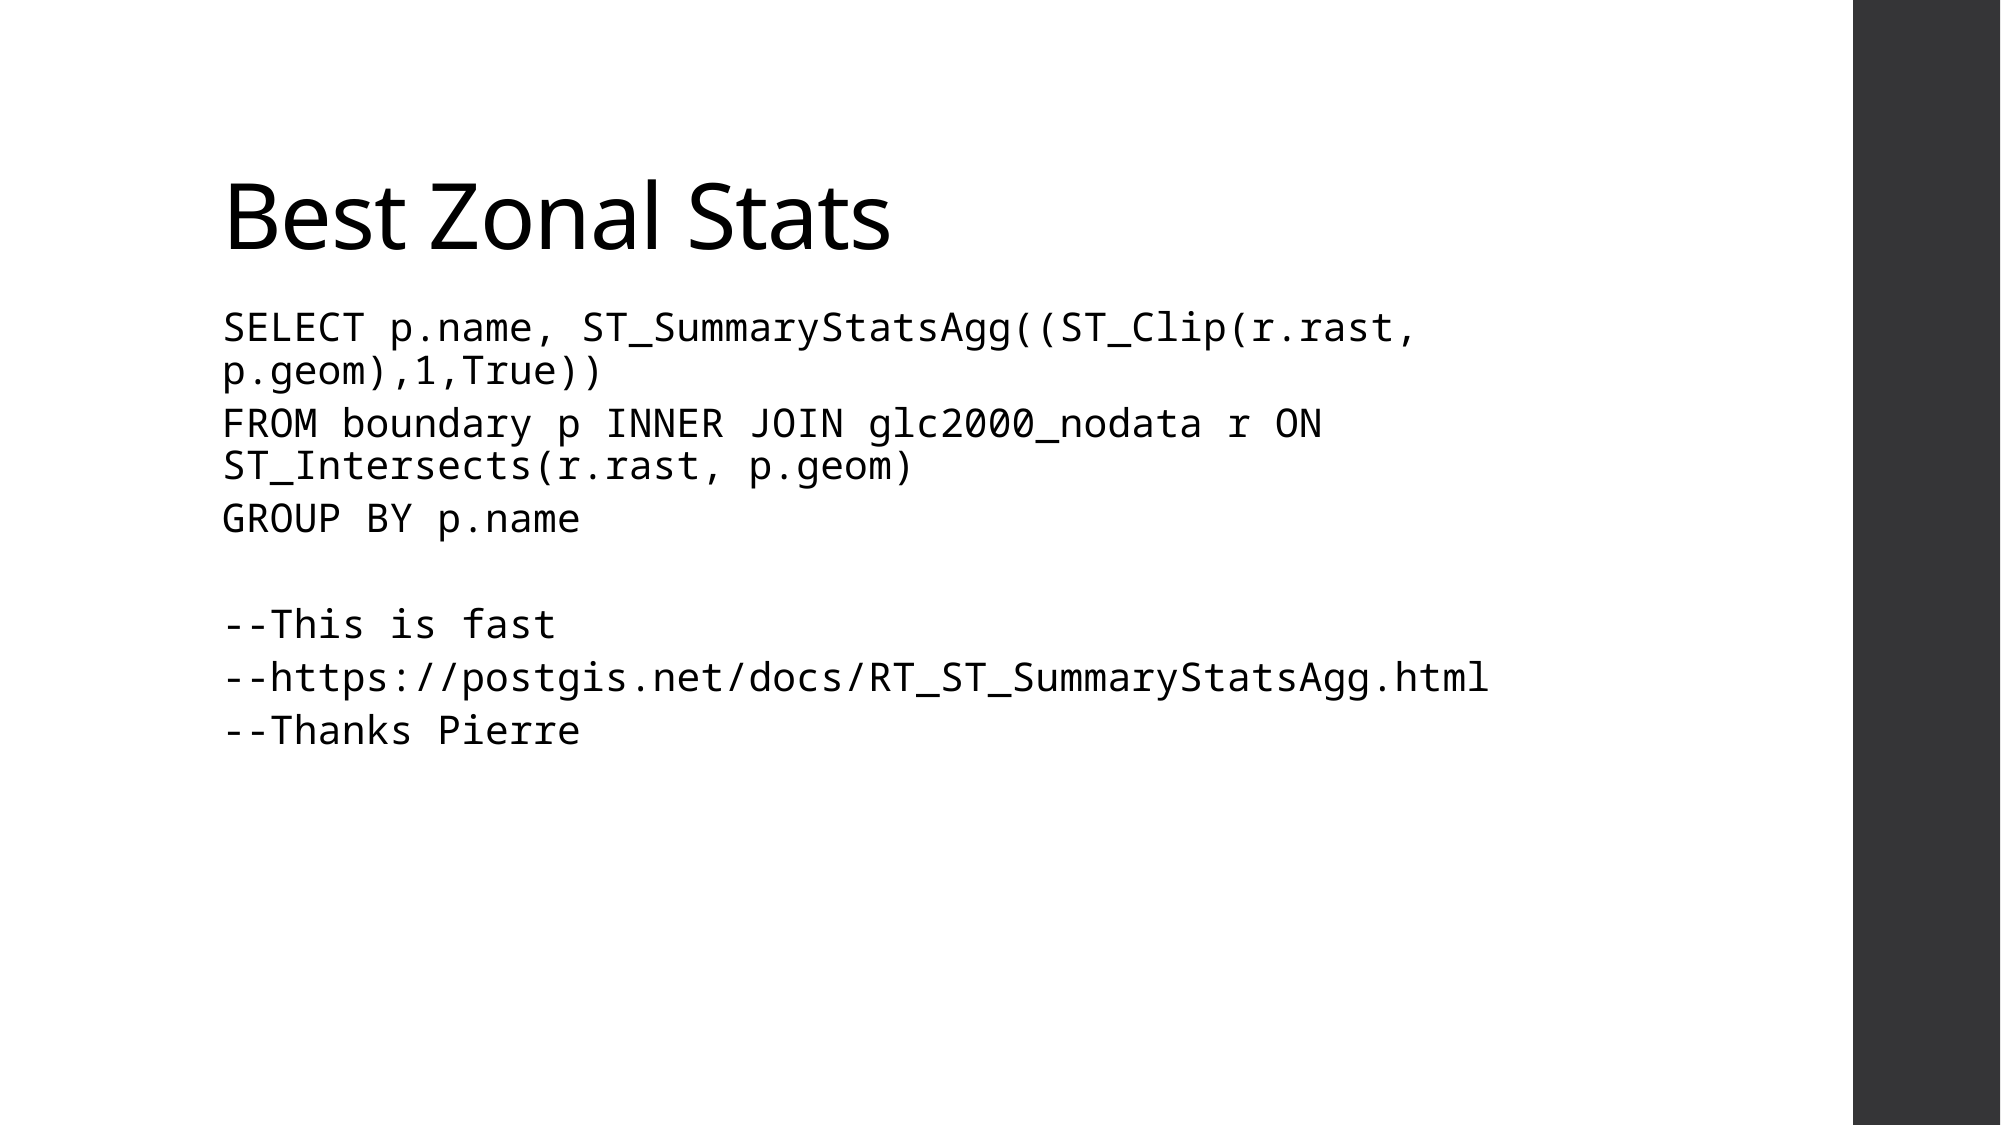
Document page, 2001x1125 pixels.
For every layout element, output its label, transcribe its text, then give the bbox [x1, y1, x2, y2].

title Best Zonal Stats [206, 60, 1797, 278]
list SELECT p.name, ST_SummaryStatsAgg((ST_Clip(r.rast, p.geom),1,True)) FROM boundary p INNER JOIN glc2000_nodata r ON ST_Intersects(r.rast, p.geom) GROUP BY p.name --This is fast --https://postgis.net/docs/RT_ST_SummaryStatsAgg.html --Thanks Pierre [206, 299, 1617, 1014]
